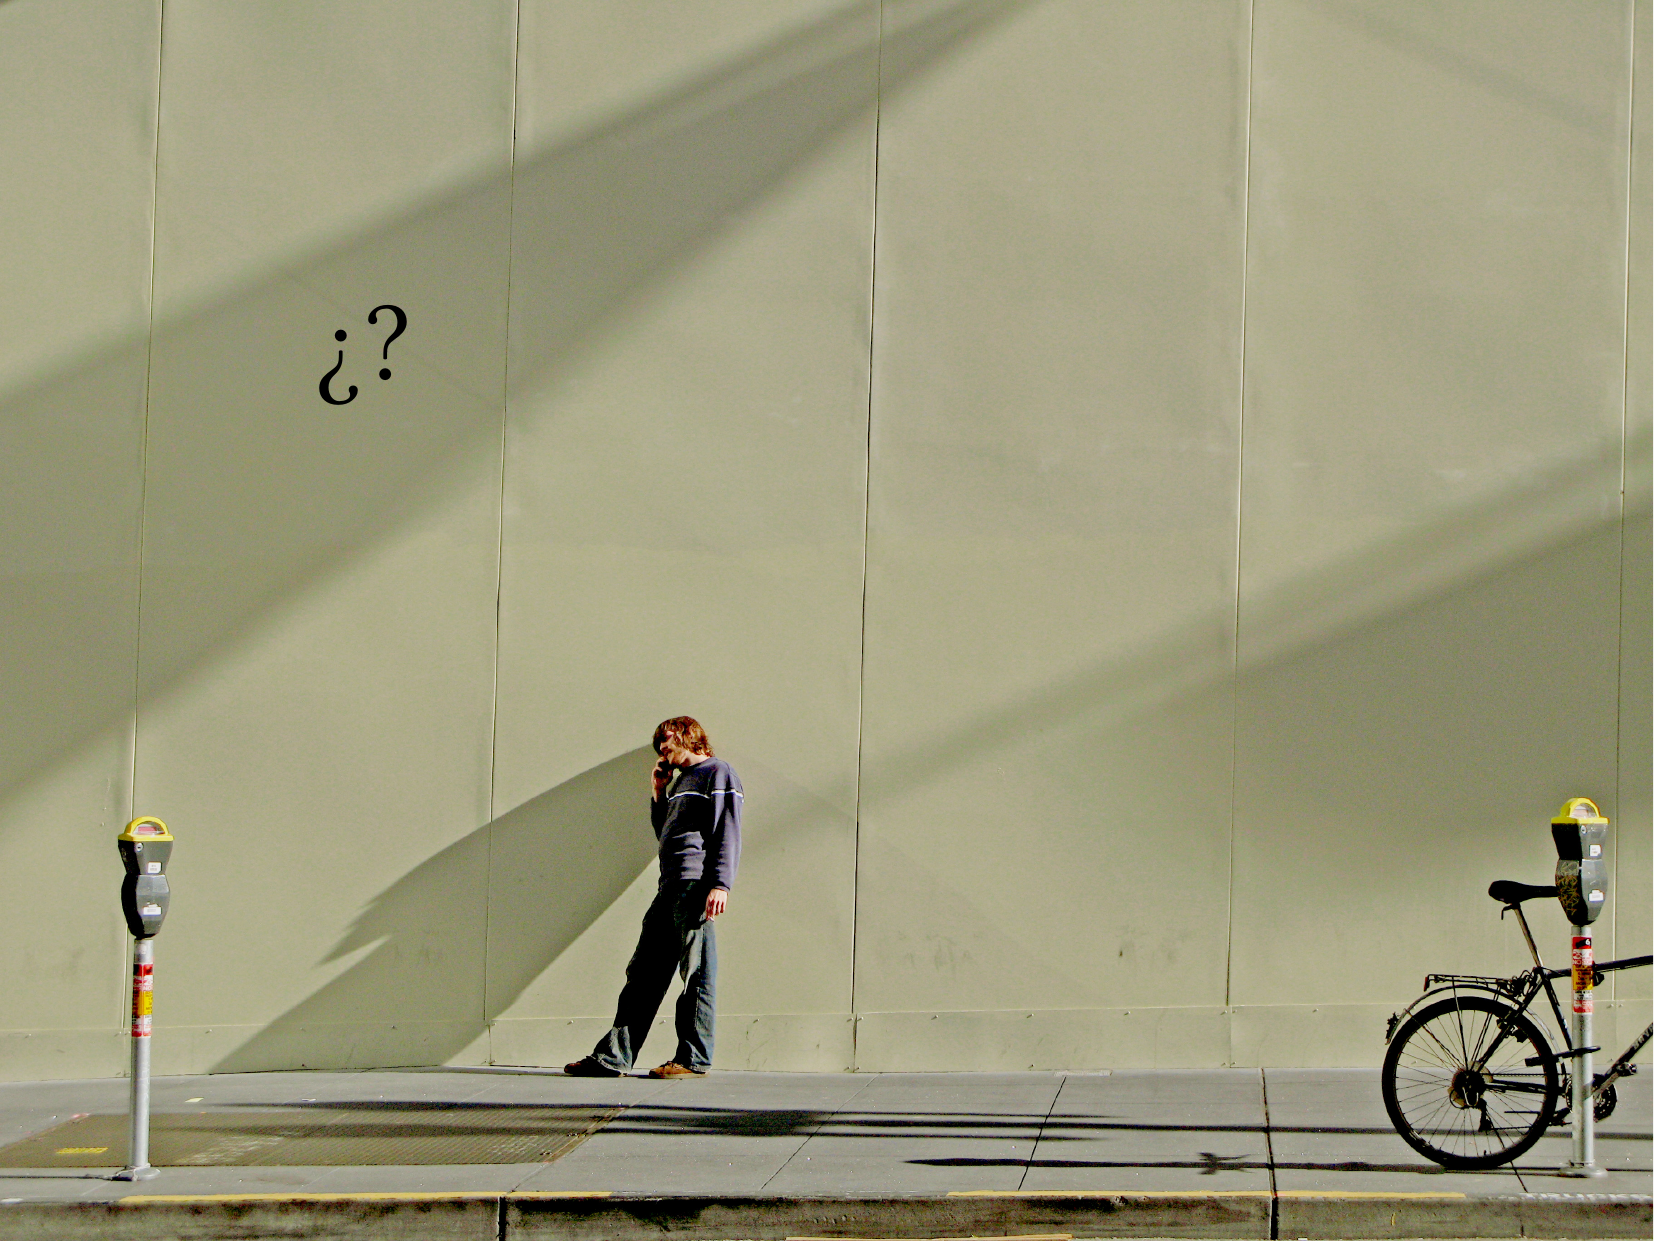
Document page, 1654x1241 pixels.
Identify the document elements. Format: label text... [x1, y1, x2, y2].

text_box ¿? [299, 271, 428, 415]
picture [0, 0, 1654, 1241]
